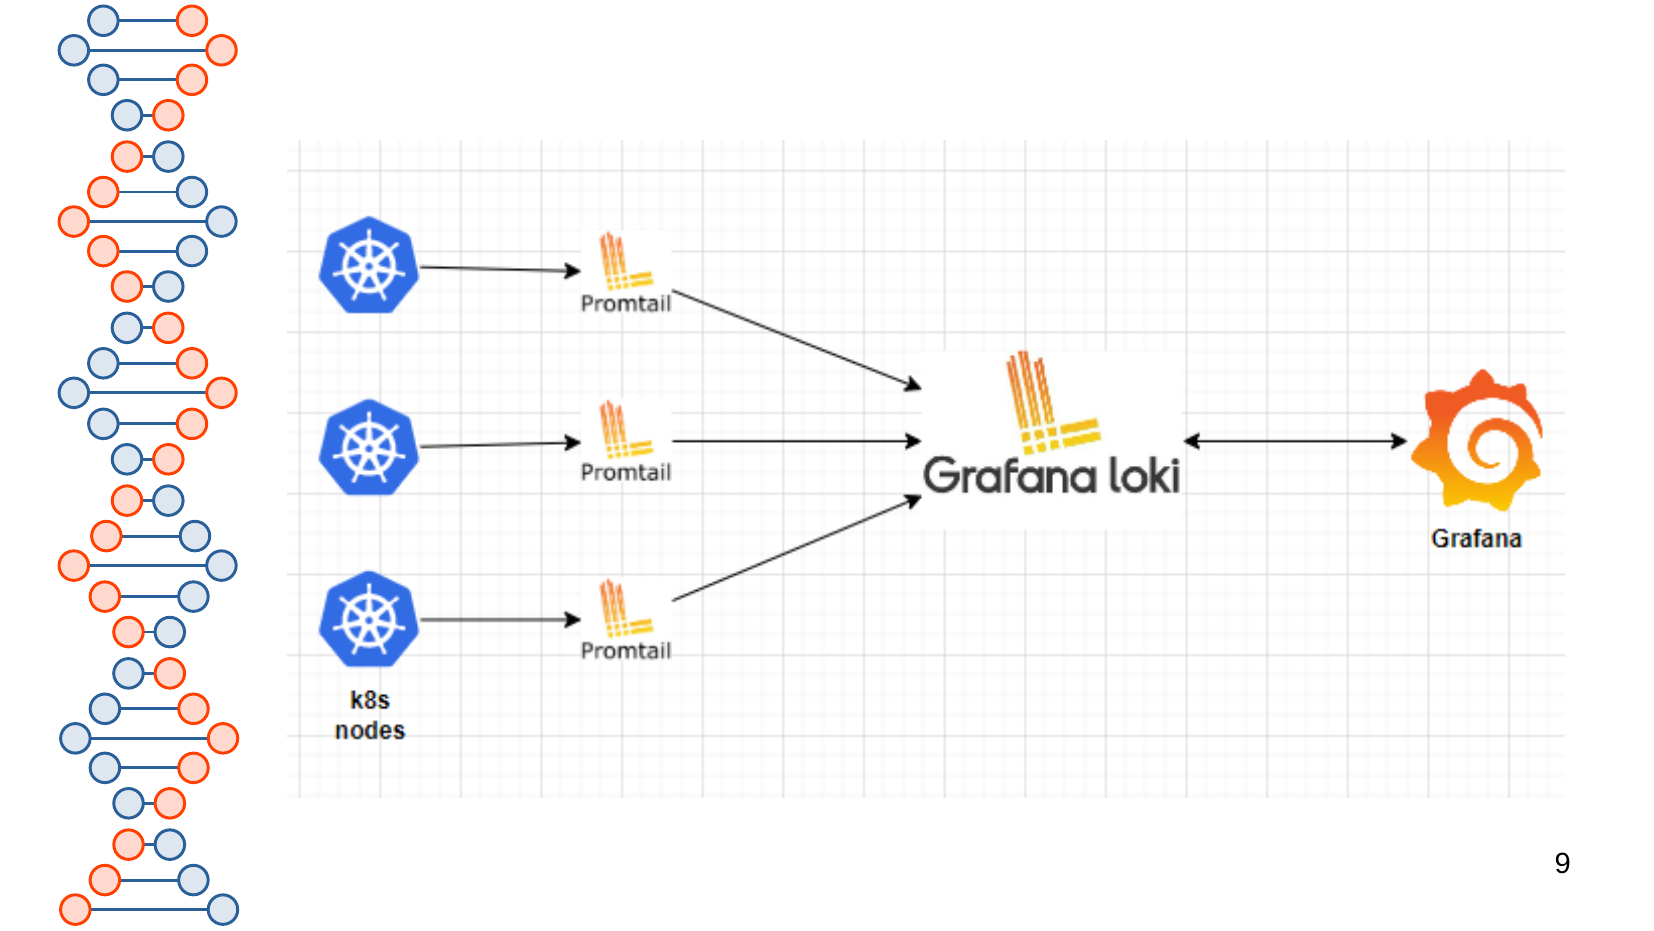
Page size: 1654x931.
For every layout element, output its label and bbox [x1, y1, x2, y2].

picture [287, 140, 1565, 798]
